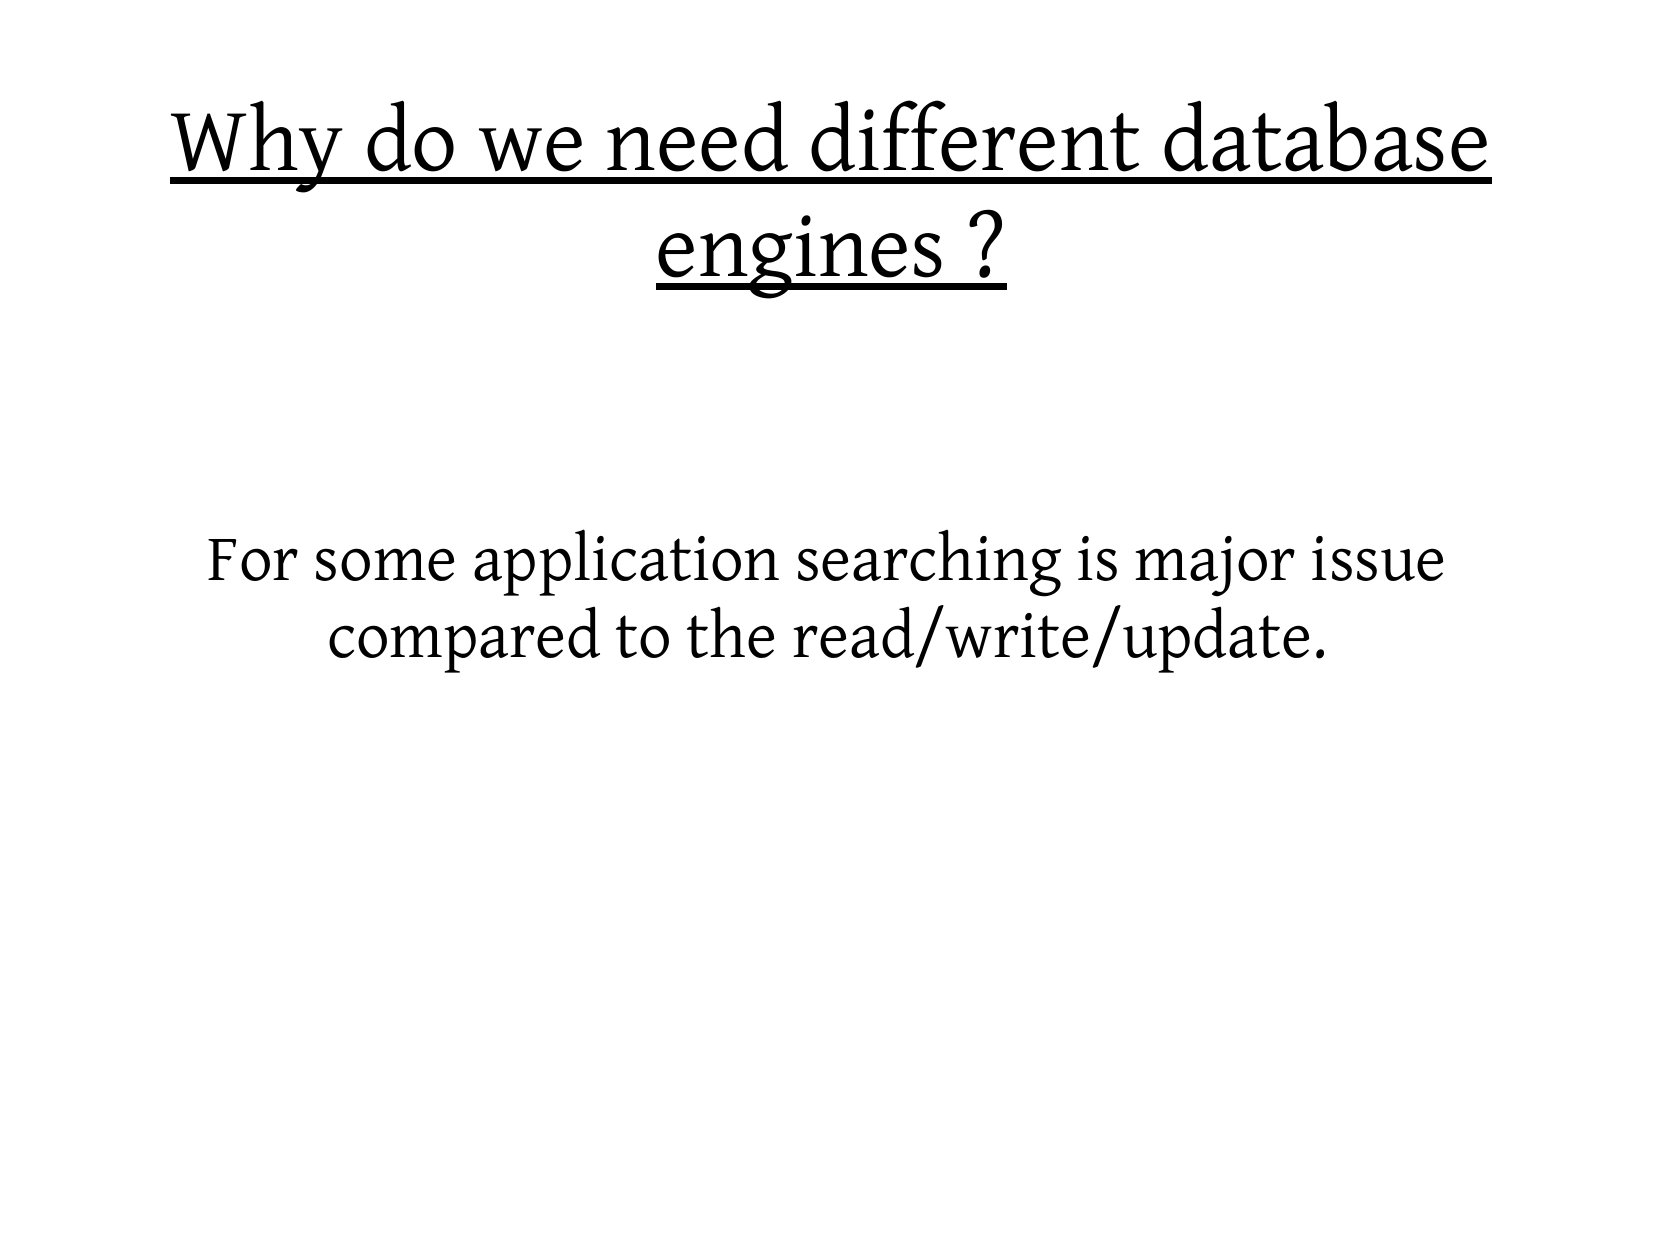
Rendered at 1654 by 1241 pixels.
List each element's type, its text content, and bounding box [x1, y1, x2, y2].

title For some application searching is major issue compared to the read/write/update. [121, 496, 1534, 704]
title Why do we need different database engines ? [125, 90, 1538, 303]
